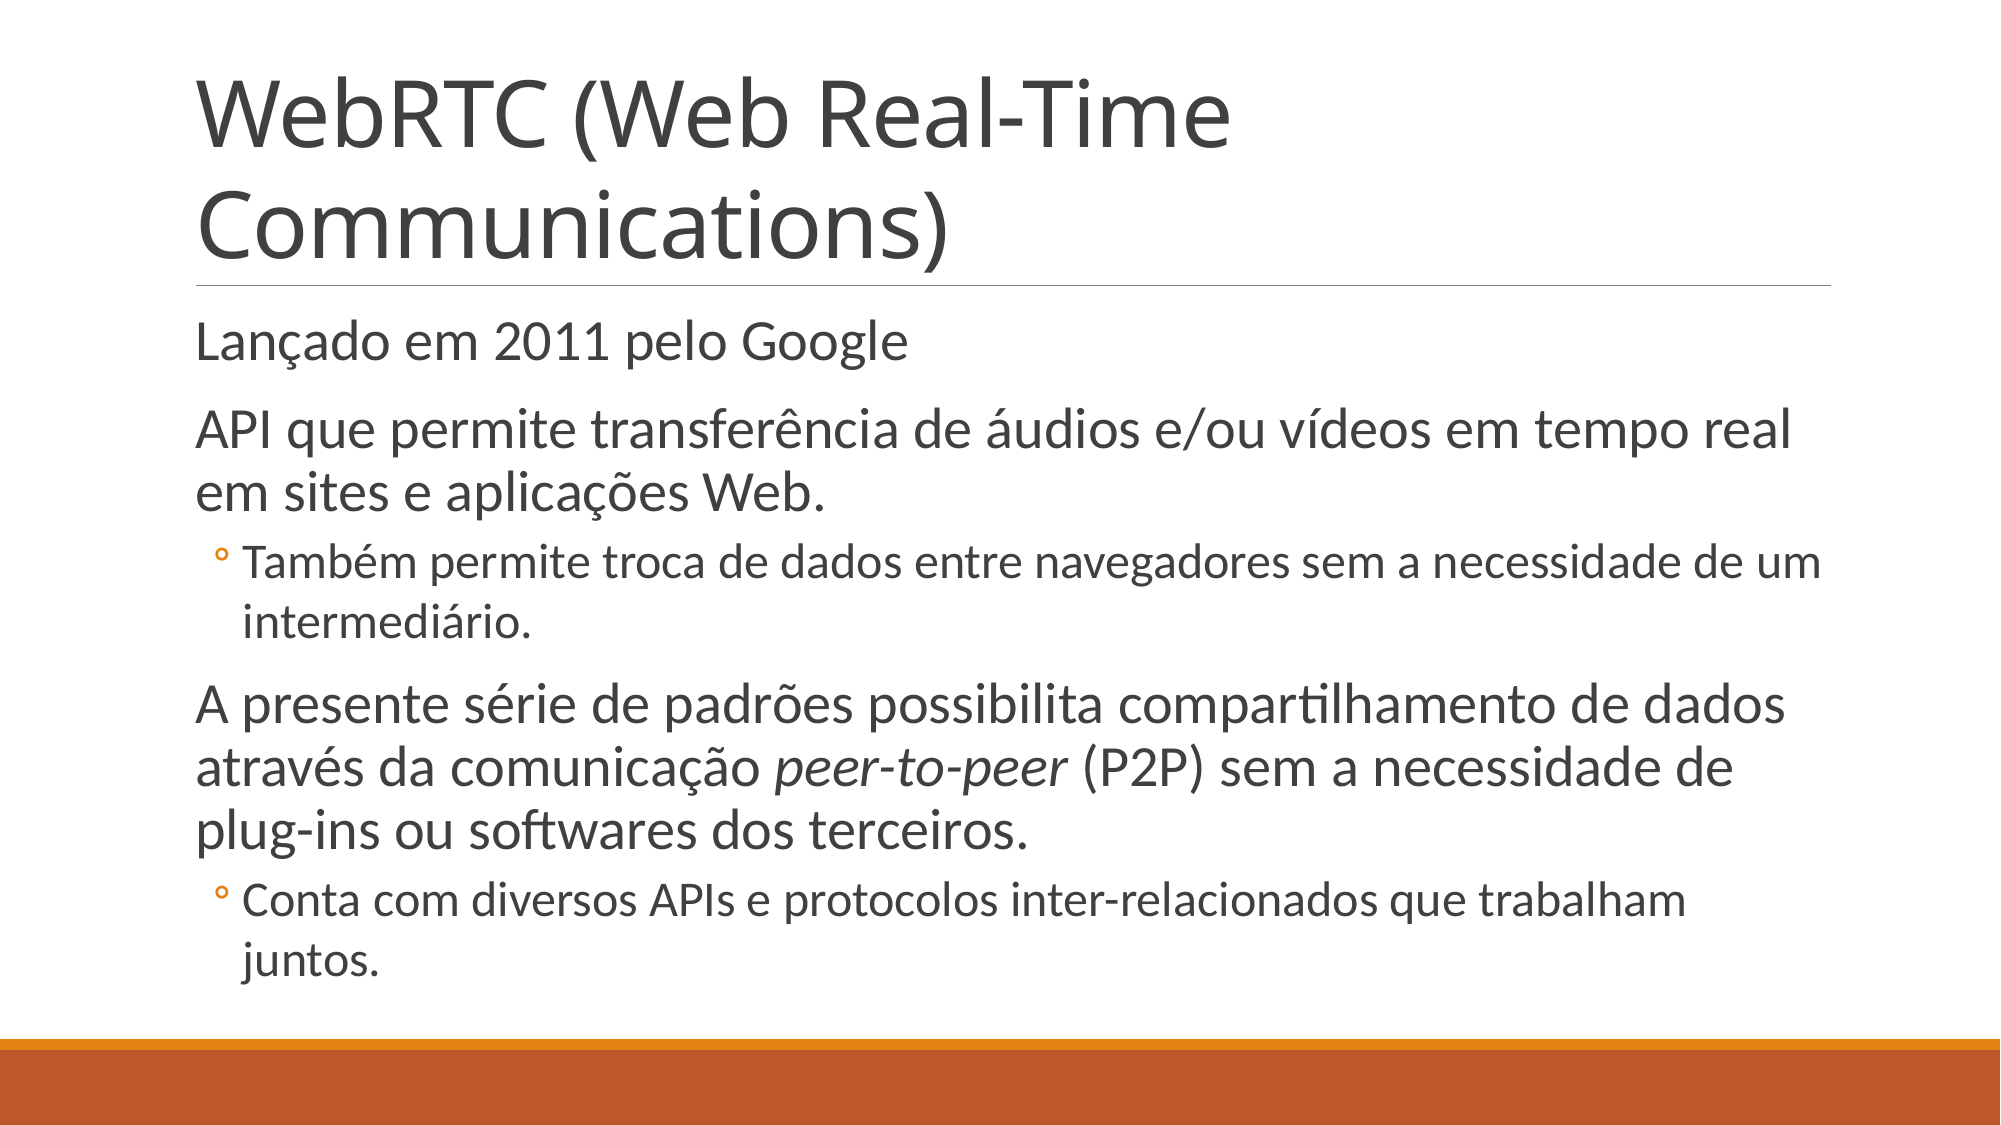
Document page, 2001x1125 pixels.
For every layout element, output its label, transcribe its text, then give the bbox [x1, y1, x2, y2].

list Lançado em 2011 pelo Google API que permite transferência de áudios e/ou vídeos em tempo real em sites e aplicações Web. Também permite troca de dados entre navegadores sem a necessidade de um intermediário. A presente série de padrões possibilita compartilhamento de dados através da comunicação peer-to-peer (P2P) sem a necessidade de plug-ins ou softwares dos terceiros. Conta com diversos APIs e protocolos inter-relacionados que trabalham juntos. [180, 302, 1830, 963]
title WebRTC (Web Real-Time Communications) [180, 47, 1916, 285]
